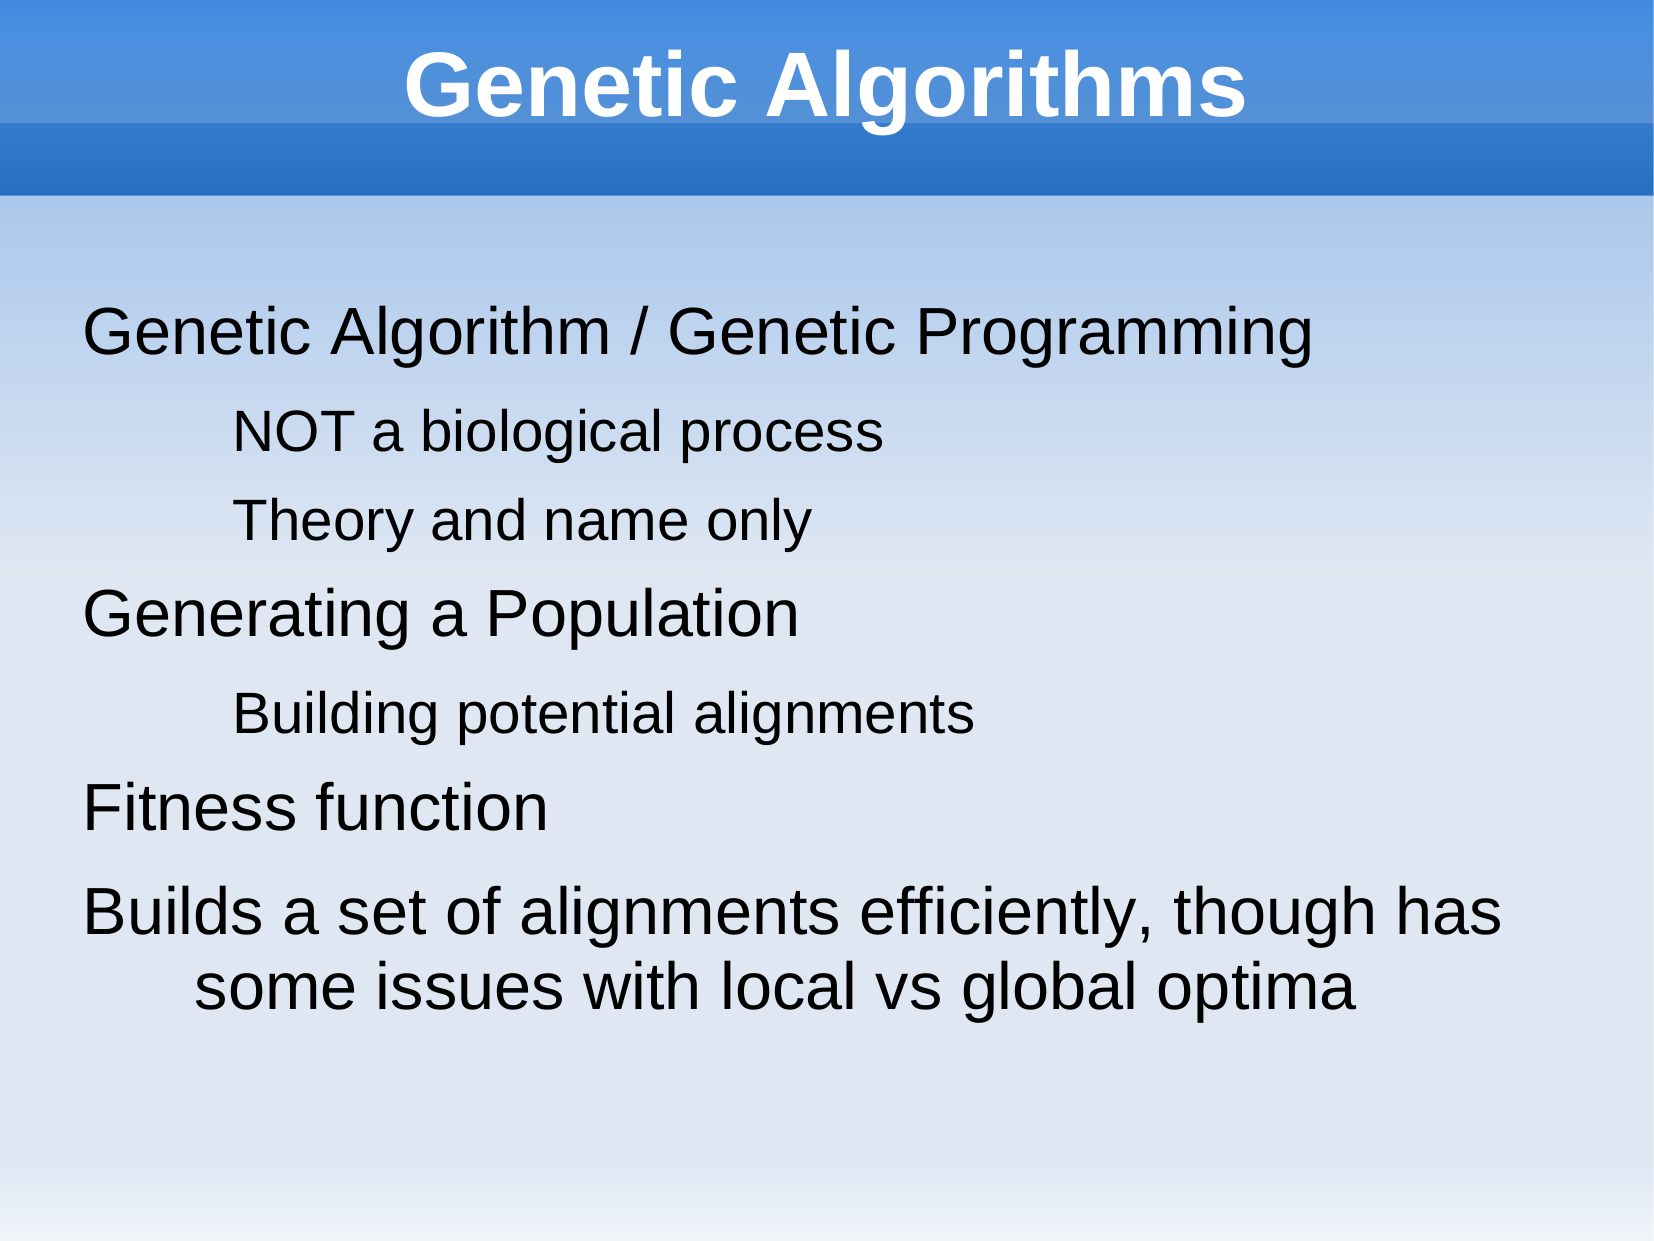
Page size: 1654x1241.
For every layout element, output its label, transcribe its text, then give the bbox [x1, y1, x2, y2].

title Genetic Algorithms [82, 0, 1571, 179]
picture [0, 0, 1654, 1241]
list Genetic Algorithm / Genetic Programming NOT a biological process Theory and name only Generating a Population Building potential alignments Fitness function Builds a set of alignments efficiently, though has some issues with local vs global optima [82, 290, 1571, 1139]
